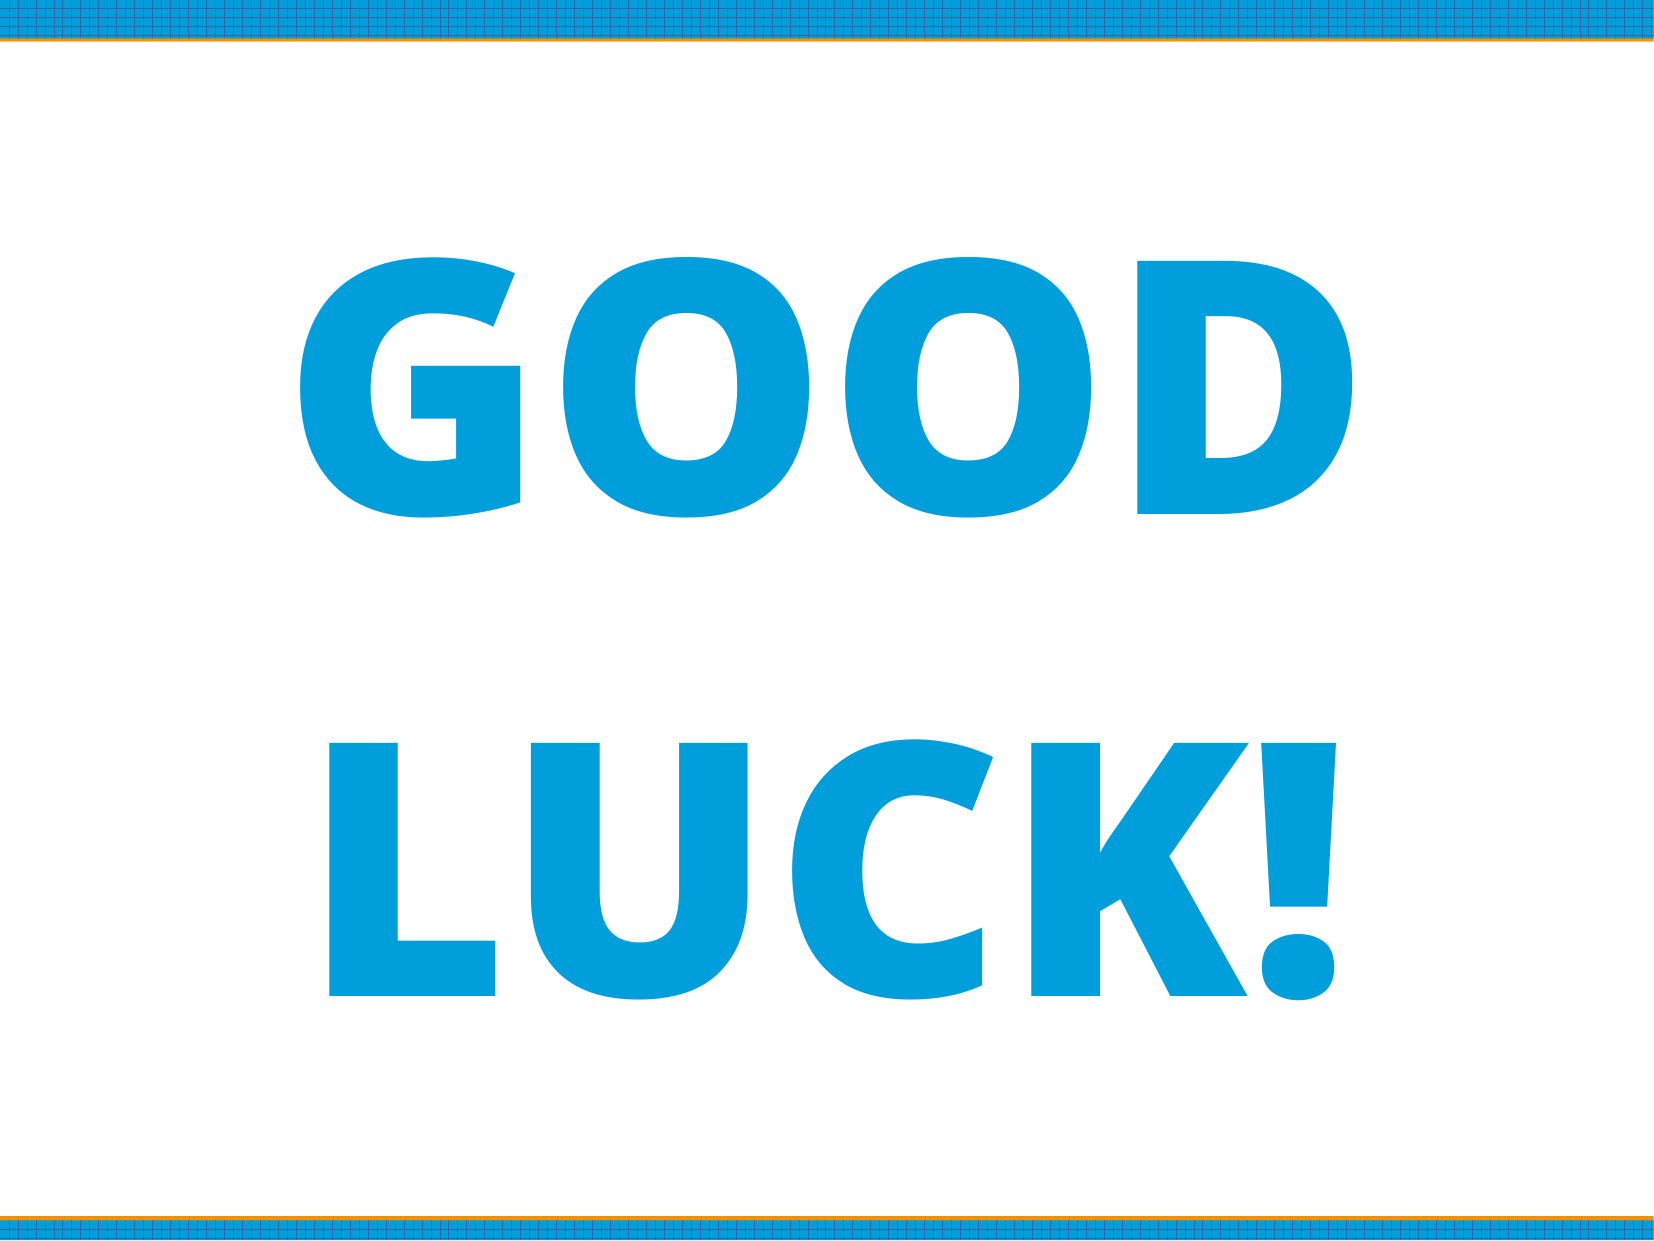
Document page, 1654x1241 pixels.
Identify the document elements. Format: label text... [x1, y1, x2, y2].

subtitle GOOD LUCK! [82, 137, 1571, 1098]
